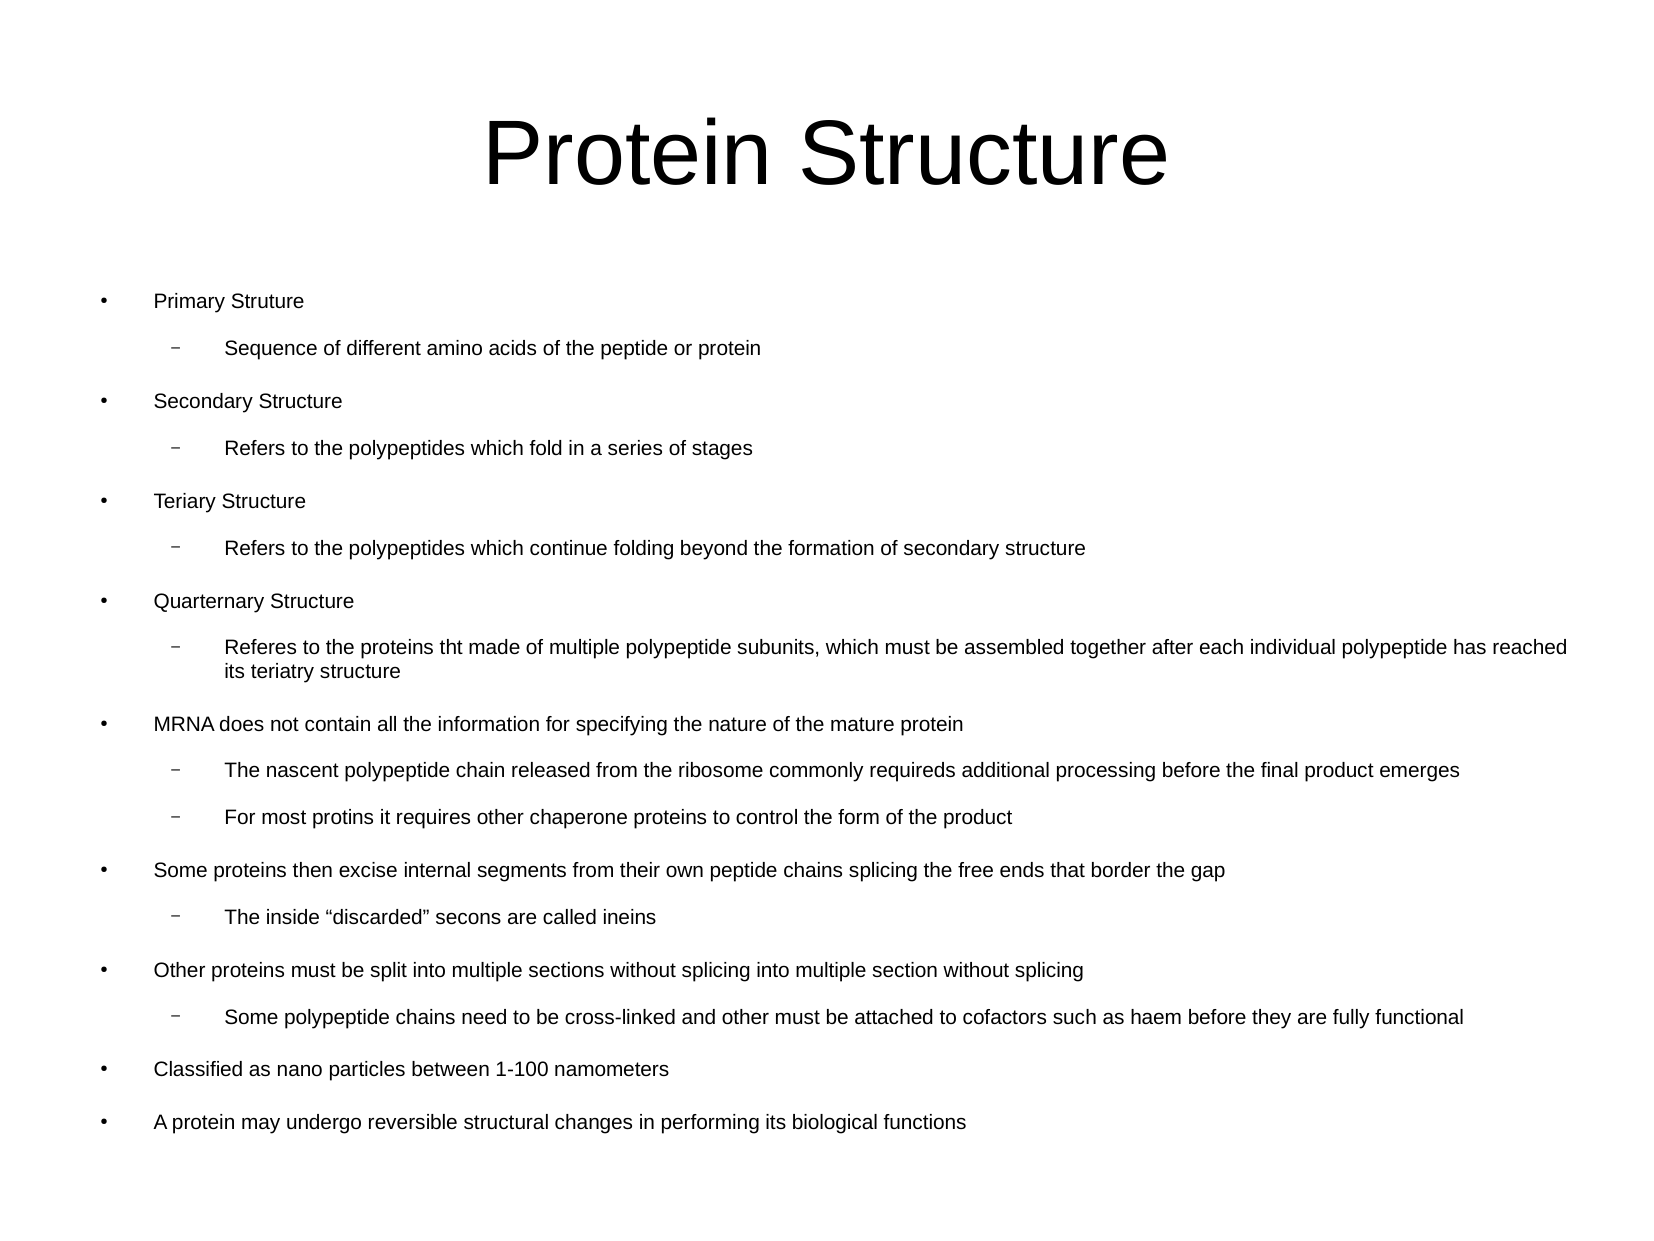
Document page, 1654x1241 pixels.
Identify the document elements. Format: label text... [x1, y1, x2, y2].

title Protein Structure [82, 49, 1571, 257]
list Primary Struture Sequence of different amino acids of the peptide or protein Secondary Structure Refers to the polypeptides which fold in a series of stages Teriary Structure Refers to the polypeptides which continue folding beyond the formation of secondary structure Quarternary Structure Referes to the proteins tht made of multiple polypeptide subunits, which must be assembled together after each individual polypeptide has reached its teriatry structure MRNA does not contain all the information for specifying the nature of the mature protein The nascent polypeptide chain released from the ribosome commonly requireds additional processing before the final product emerges For most protins it requires other chaperone proteins to control the form of the product Some proteins then excise internal segments from their own peptide chains splicing the free ends that border the gap The inside “discarded” secons are called ineins Other proteins must be split into multiple sections without splicing into multiple section without splicing Some polypeptide chains need to be cross-linked and other must be attached to cofactors such as haem before they are fully functional Classified as nano particles between 1-100 namometers A protein may undergo reversible structural changes in performing its biological functions [82, 290, 1583, 1205]
